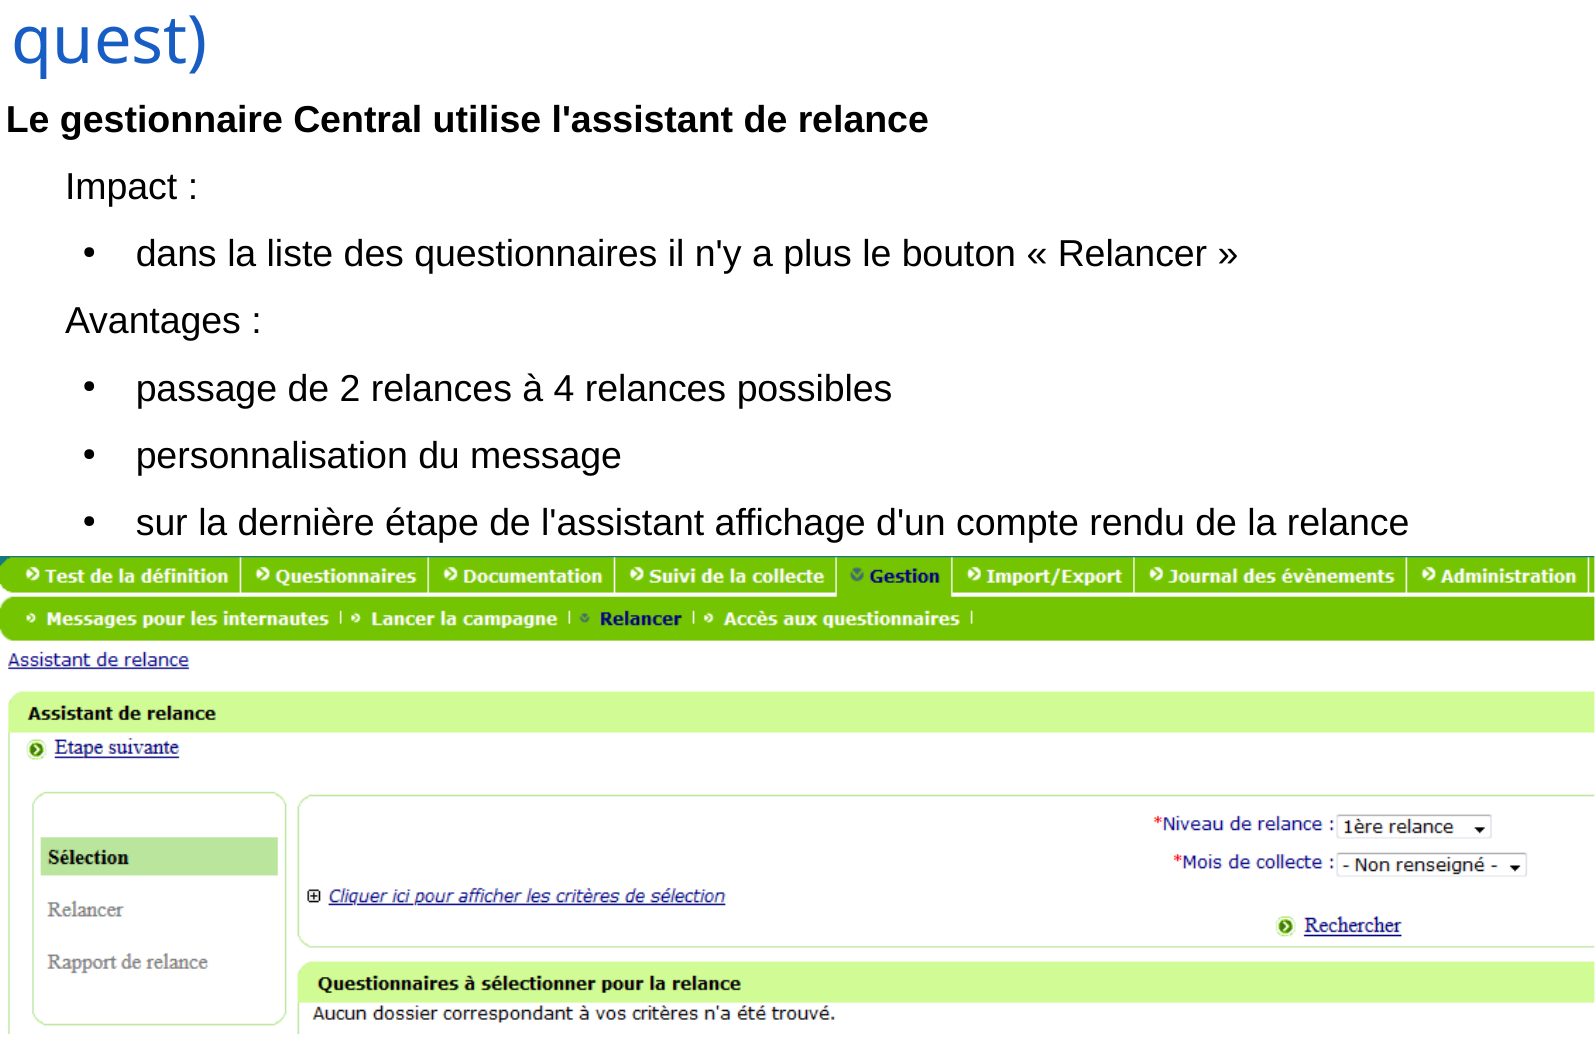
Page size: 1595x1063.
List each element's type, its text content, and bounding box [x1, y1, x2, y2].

title Enq. Non Mensuelles : Relance (-250 quest) [11, 7, 1241, 84]
picture [0, 556, 1595, 1034]
list Le gestionnaire Central utilise l'assistant de relance Impact : dans la liste des questionnaires il n'y a plus le bouton « Relancer » Avantages : passage de 2 relances à 4 relances possibles personnalisation du message sur la dernière étape de l'assistant affichage d'un compte rendu de la relance [5, 98, 1571, 556]
